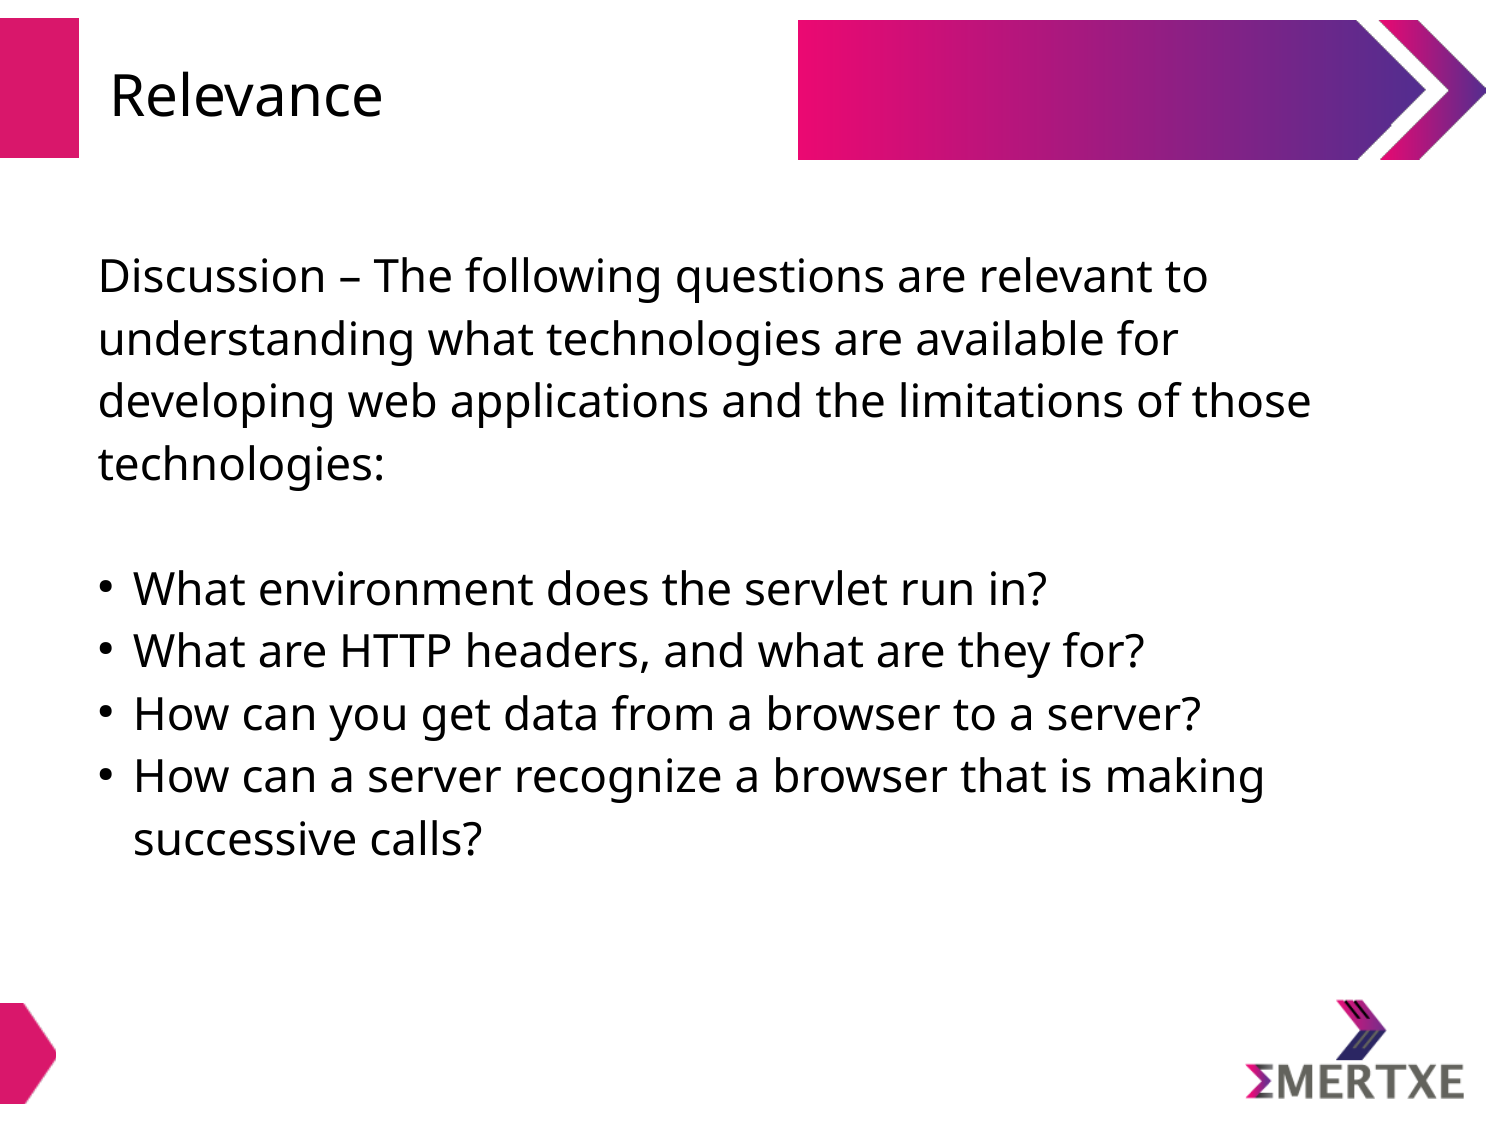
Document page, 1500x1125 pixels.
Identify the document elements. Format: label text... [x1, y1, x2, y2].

picture [1245, 996, 1465, 1099]
picture [798, 20, 1486, 160]
text_box Relevance [94, 47, 733, 131]
text_box Discussion – The following questions are relevant to understanding what technologies are available for developing web applications and the limitations of those technologies: What environment does the servlet run in? What are HTTP headers, and what are they for? How can you get data from a browser to a server? How can a server recognize a browser that is making successive calls? [82, 236, 1406, 787]
